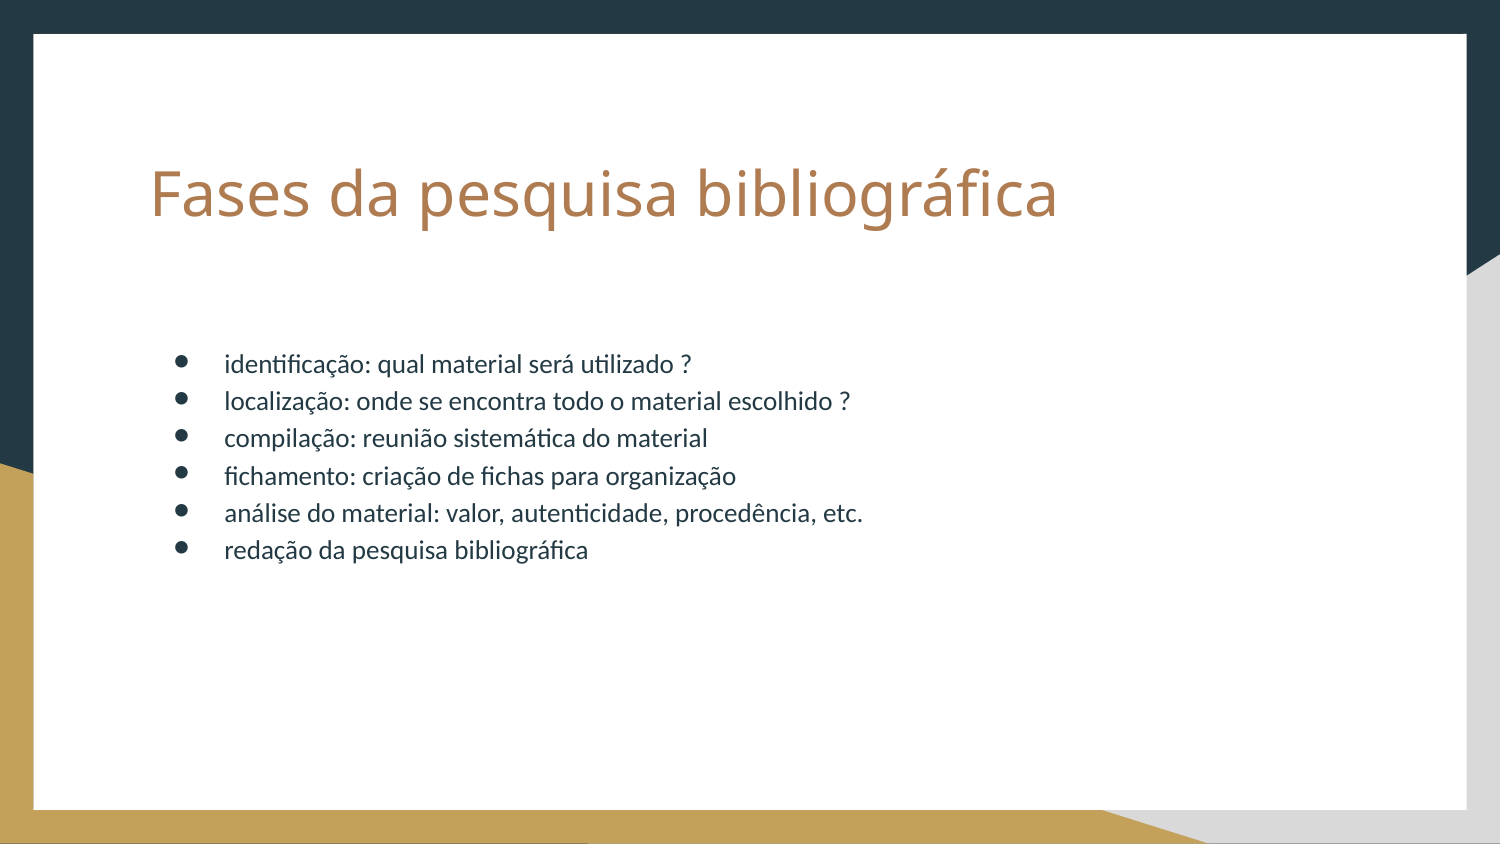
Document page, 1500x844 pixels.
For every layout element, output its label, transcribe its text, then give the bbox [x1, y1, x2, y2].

list identificação: qual material será utilizado ? localização: onde se encontra todo o material escolhido ? compilação: reunião sistemática do material fichamento: criação de fichas para organização análise do material: valor, autenticidade, procedência, etc. redação da pesquisa bibliográfica [134, 326, 1366, 729]
title Fases da pesquisa bibliográfica [134, 138, 1366, 296]
